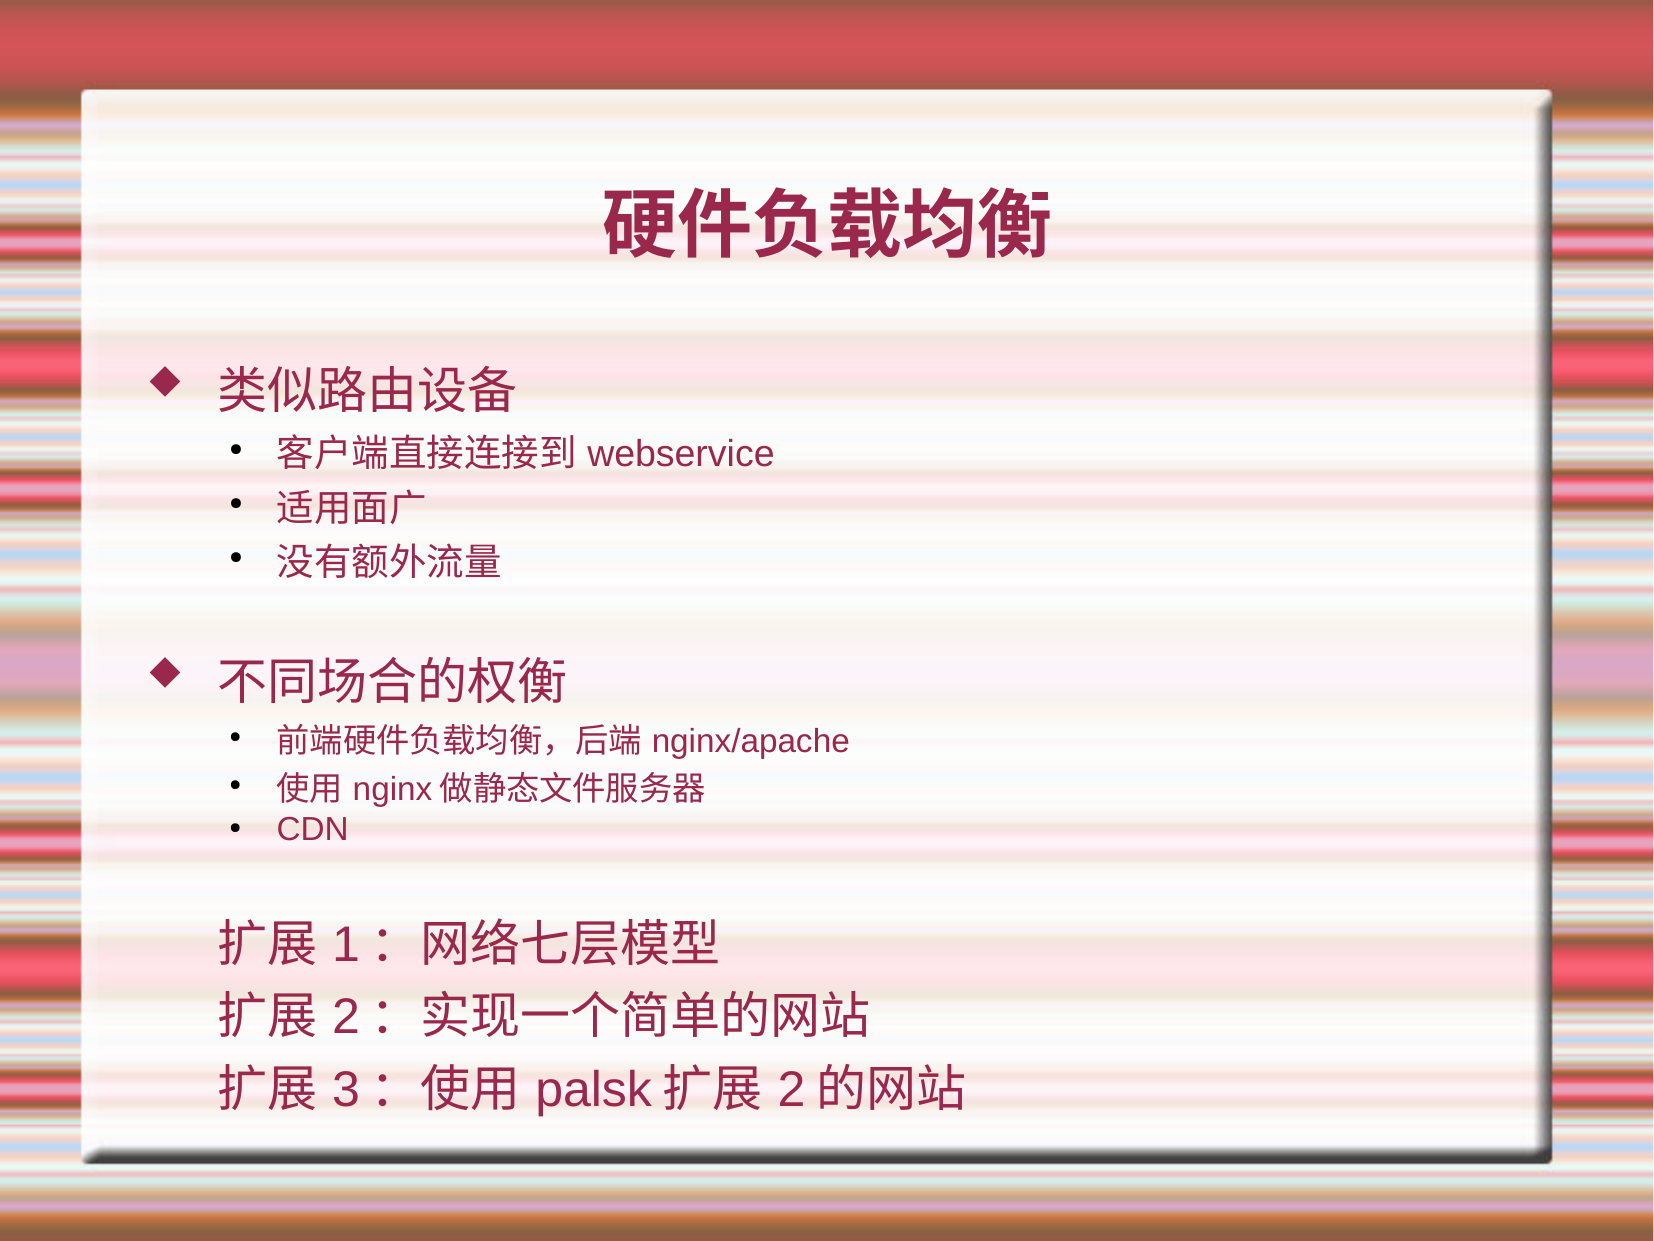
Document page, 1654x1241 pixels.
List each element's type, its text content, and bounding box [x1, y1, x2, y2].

picture [0, 0, 1654, 1241]
title 硬件负载均衡 [121, 114, 1534, 322]
list 类似路由设备 客户端直接连接到webservice 适用面广 没有额外流量 不同场合的权衡 前端硬件负载均衡，后端nginx/apache 使用nginx做静态文件服务器 CDN 扩展1：网络七层模型 扩展2：实现一个简单的网站 扩展3：使用palsk扩展2的网站 [134, 350, 1516, 1241]
